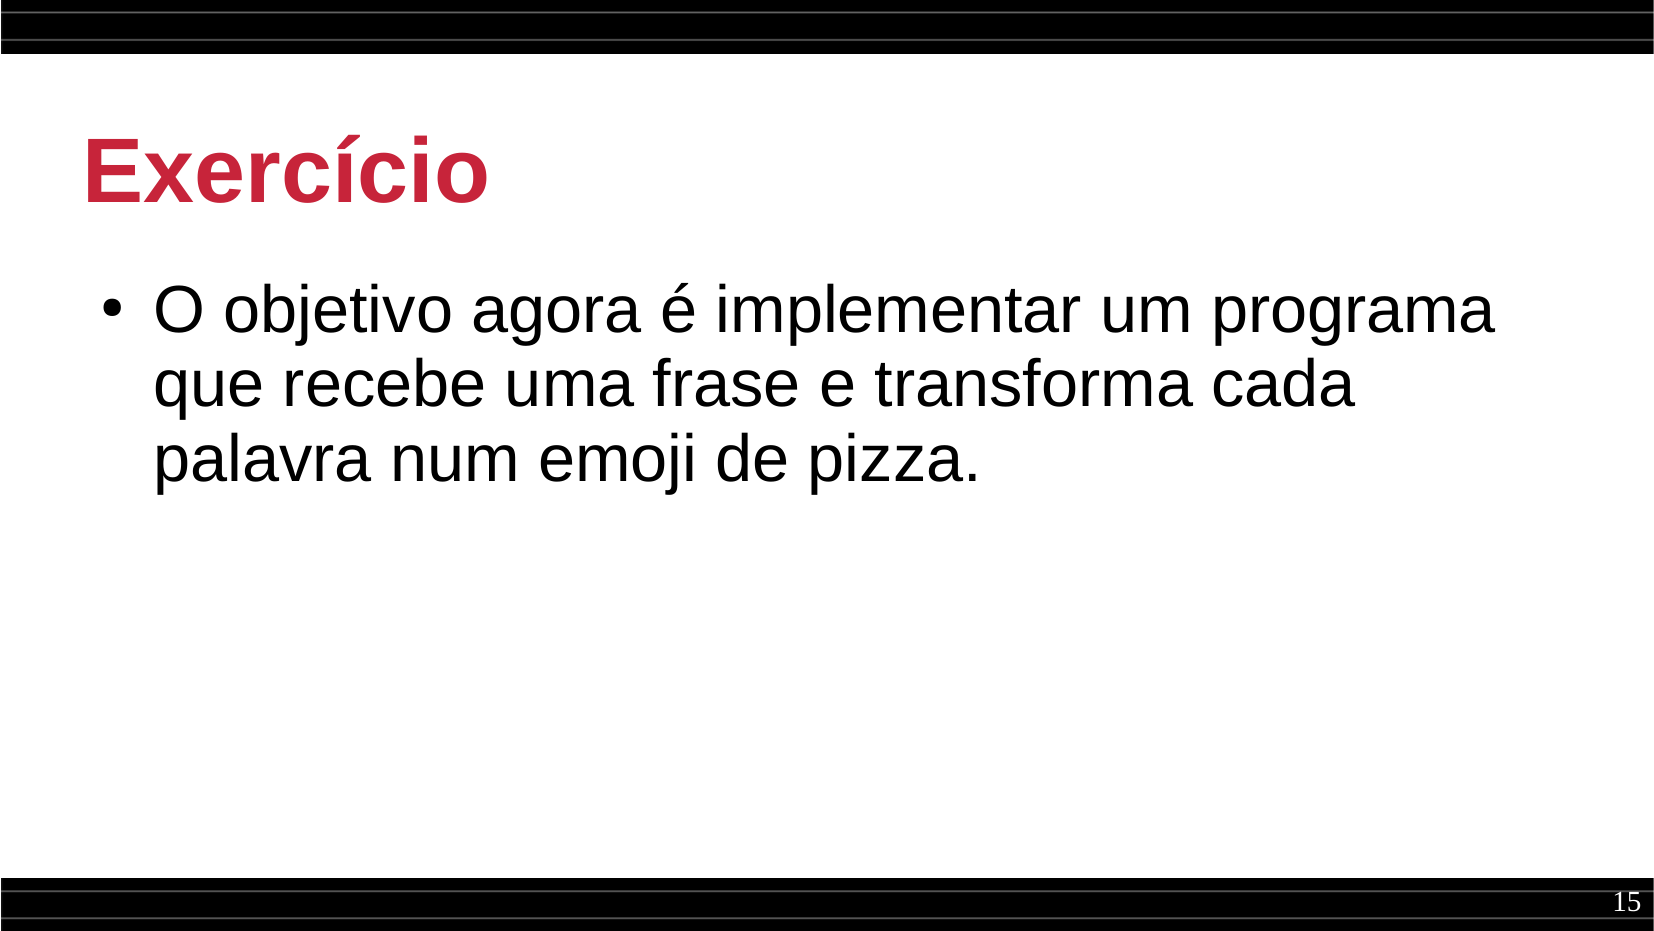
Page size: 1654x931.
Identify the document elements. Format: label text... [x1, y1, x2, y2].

title Exercício [82, 92, 1571, 249]
picture [1, 0, 1654, 54]
list O objetivo agora é implementar um programa que recebe uma frase e transforma cada palavra num emoji de pizza. [82, 271, 1571, 758]
picture [1, 878, 1654, 931]
